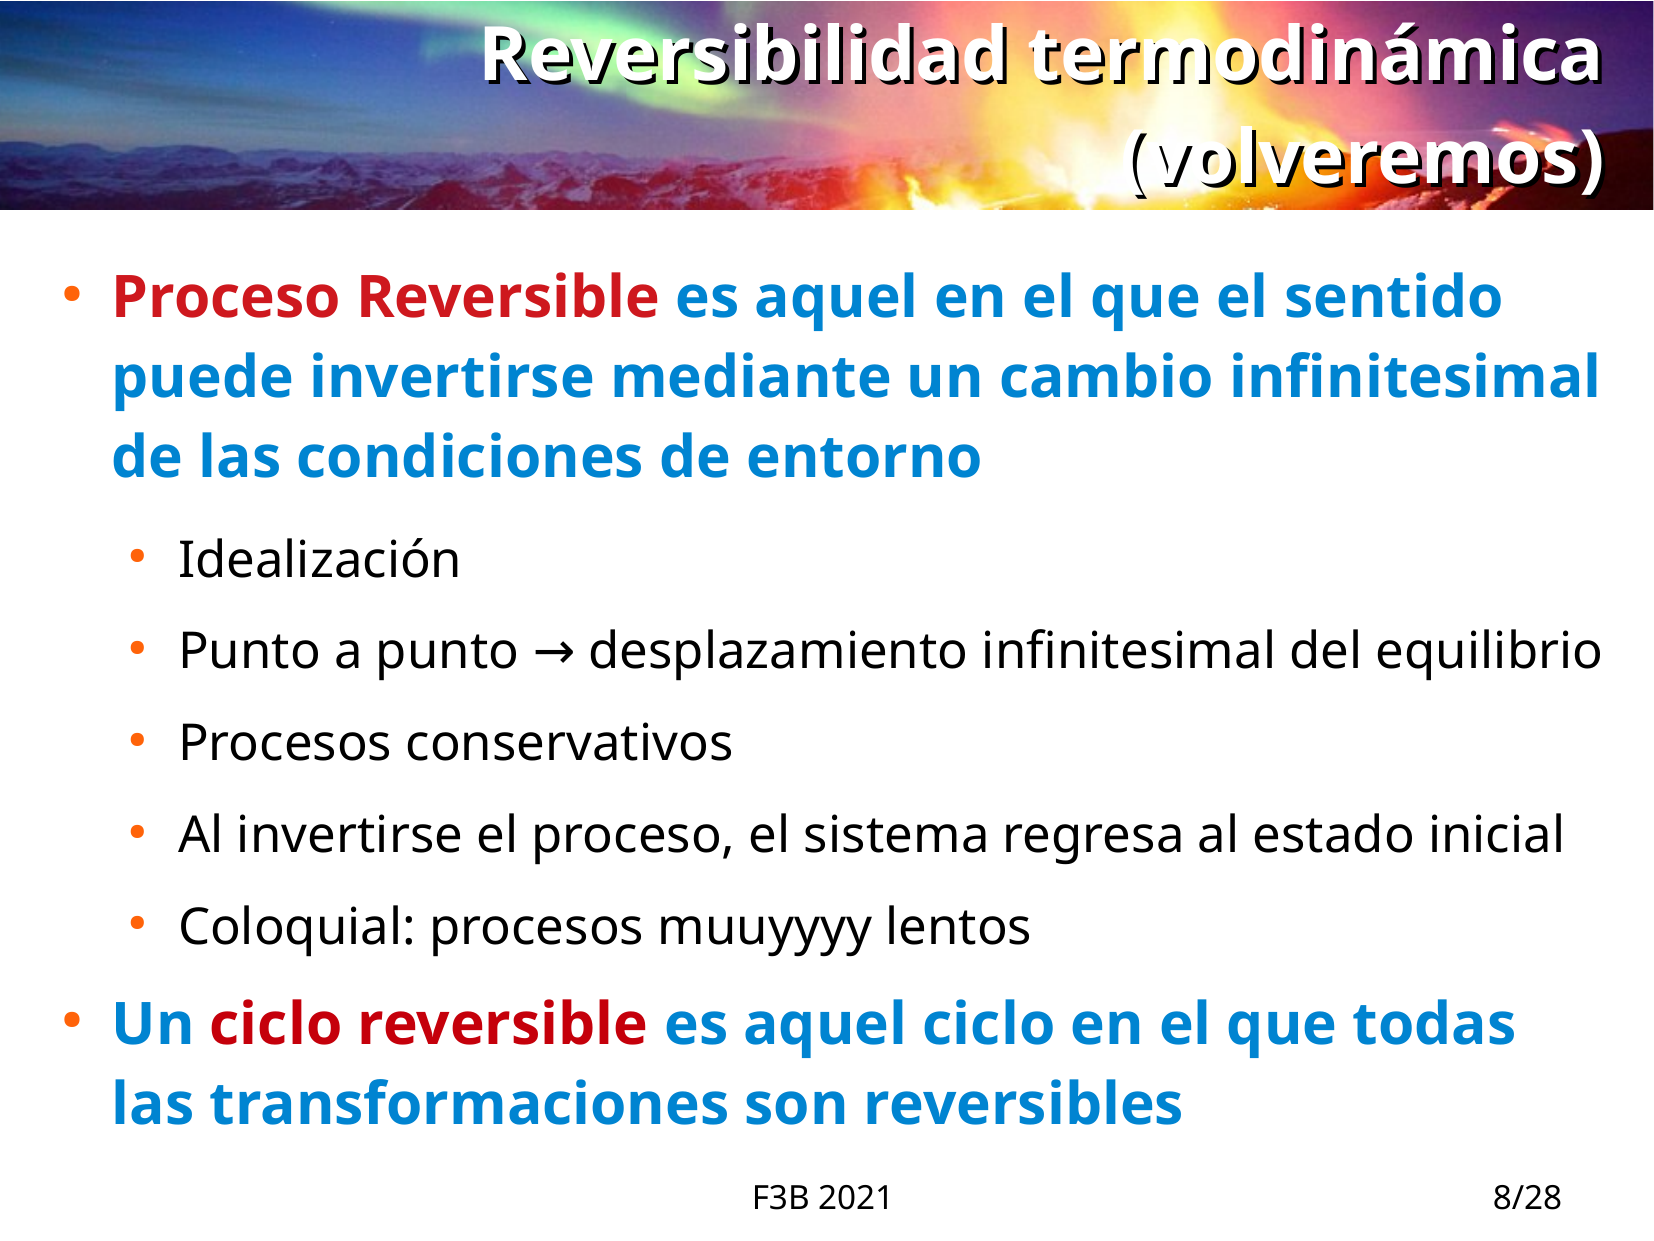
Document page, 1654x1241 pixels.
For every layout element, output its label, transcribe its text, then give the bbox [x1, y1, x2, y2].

list Proceso Reversible es aquel en el que el sentido puede invertirse mediante un cambio infinitesimal de las condiciones de entorno Idealización Punto a punto → desplazamiento infinitesimal del equilibrio Procesos conservativos Al invertirse el proceso, el sistema regresa al estado inicial Coloquial: procesos muuyyyy lentos Un ciclo reversible es aquel ciclo en el que todas las transformaciones son reversibles [45, 255, 1606, 1156]
picture [0, 1, 1654, 210]
title Reversibilidad termodinámica (volveremos) [45, 15, 1606, 191]
